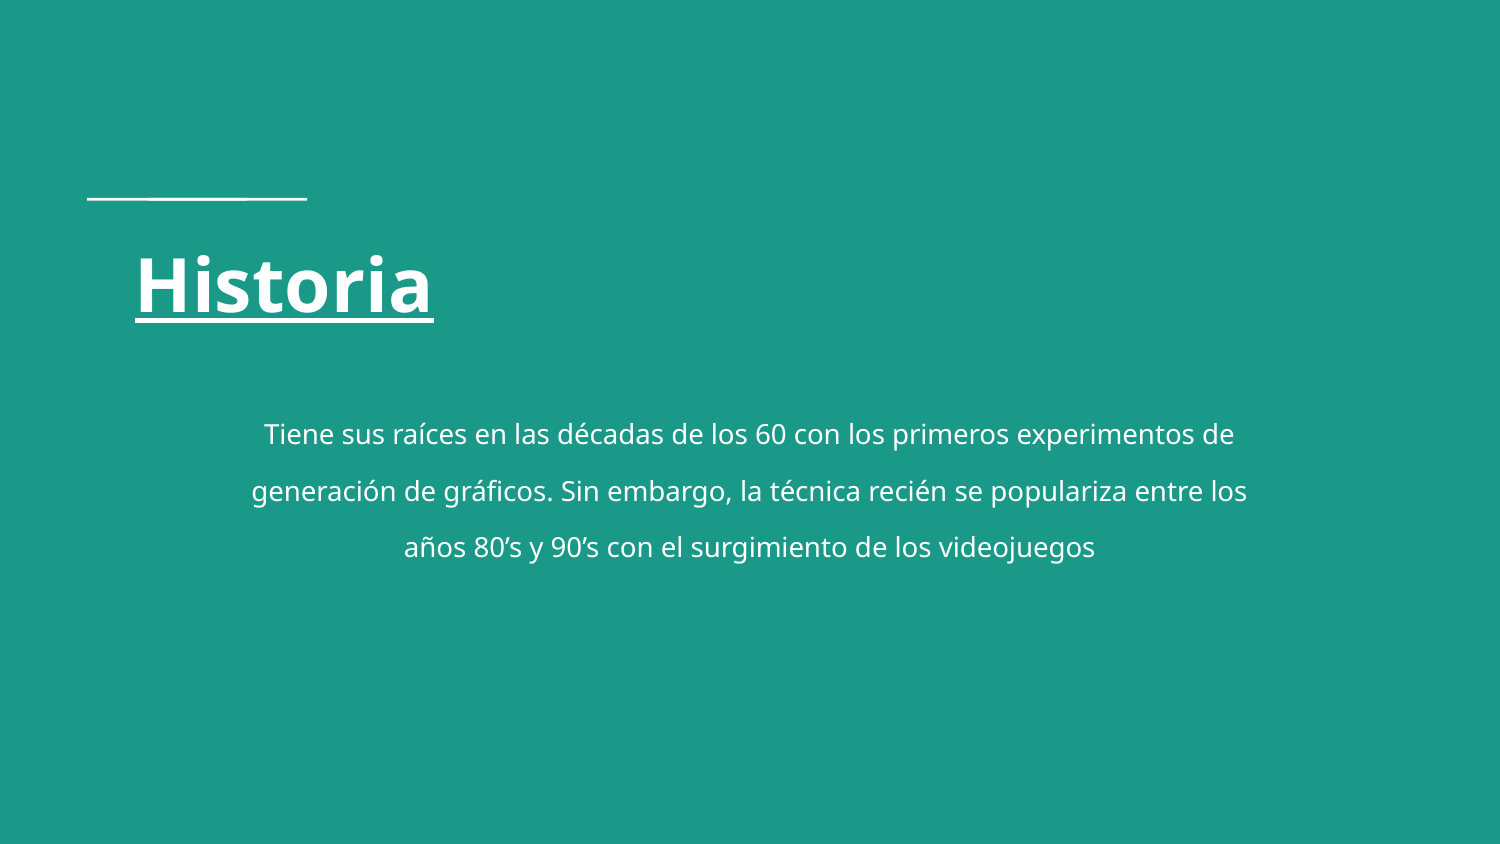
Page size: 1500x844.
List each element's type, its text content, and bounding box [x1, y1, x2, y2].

subtitle Tiene sus raíces en las décadas de los 60 con los primeros experimentos de generación de gráficos. Sin embargo, la técnica recién se populariza entre los años 80’s y 90’s con el surgimiento de los videojuegos [204, 381, 1296, 584]
title Historia [119, 216, 542, 369]
